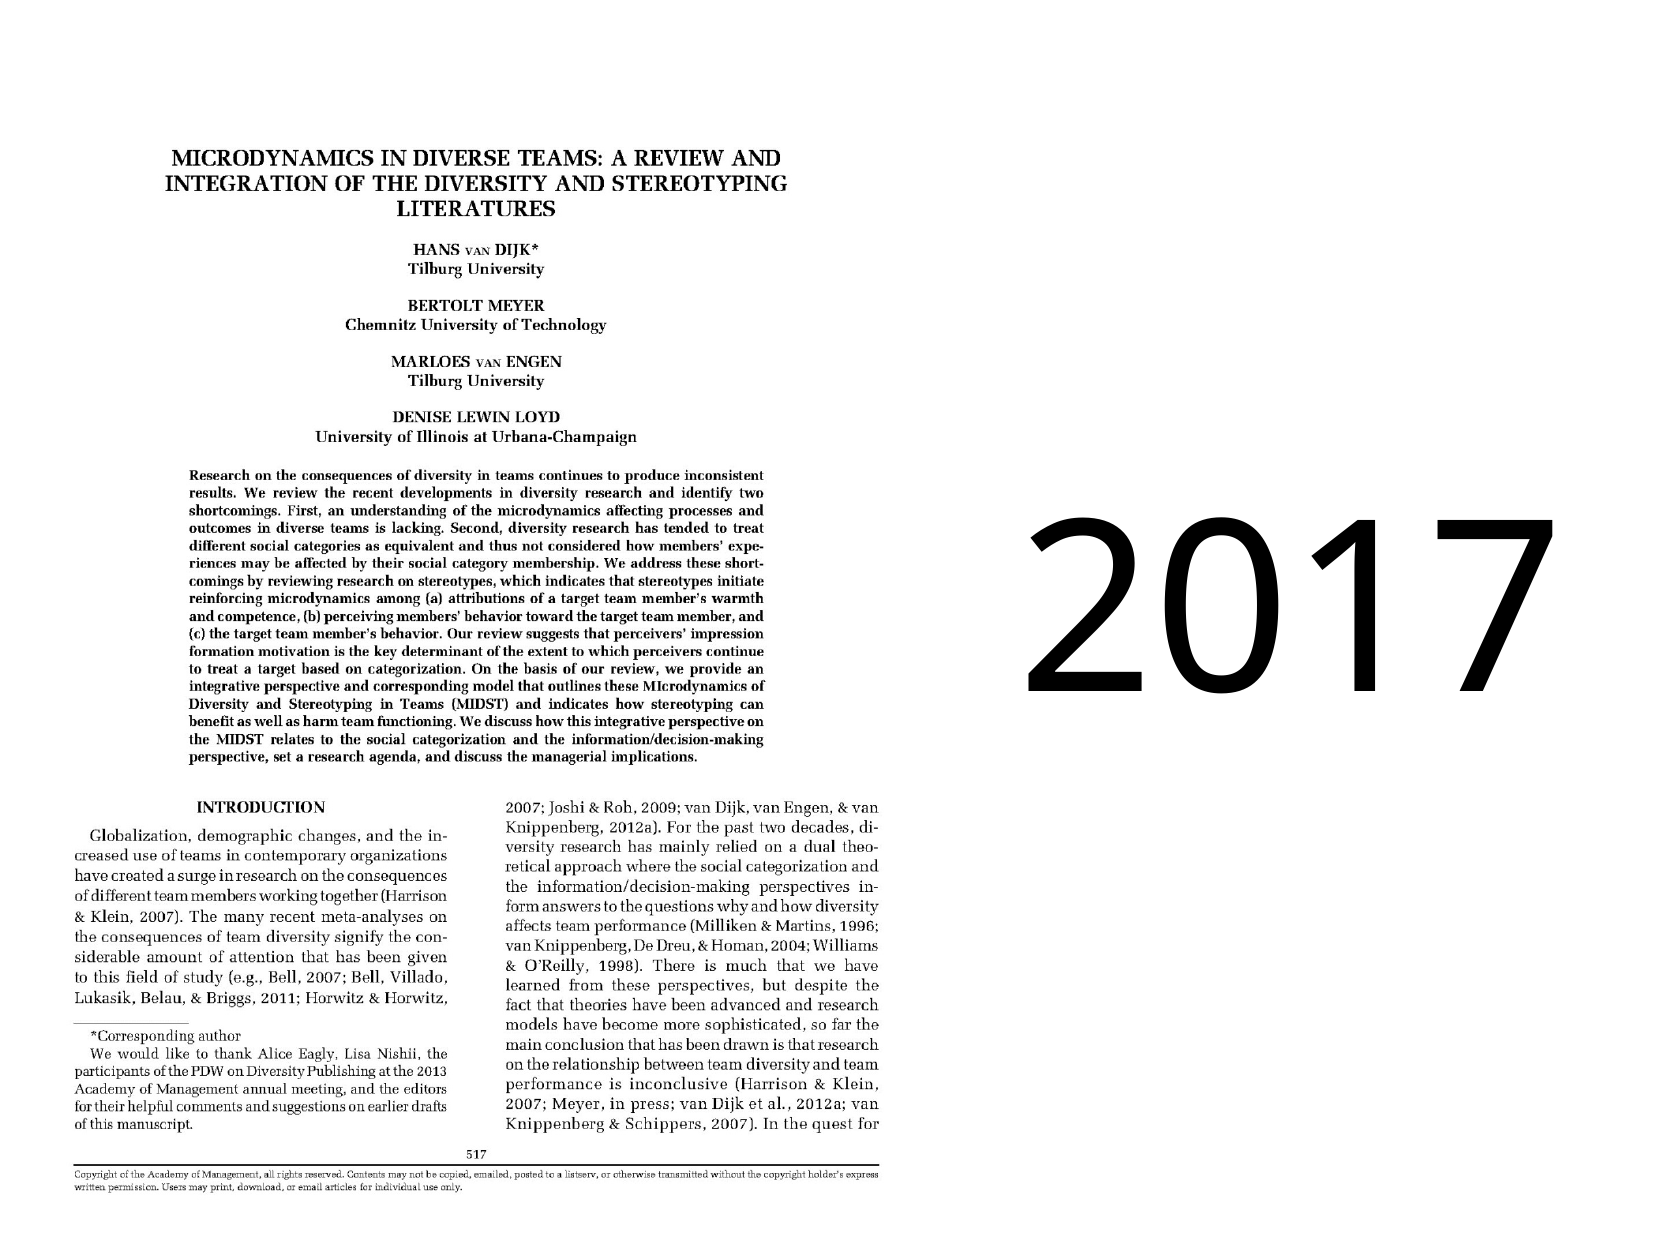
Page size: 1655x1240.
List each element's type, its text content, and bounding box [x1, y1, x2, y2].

text_box 2017 [1002, 444, 1640, 751]
picture [0, 0, 952, 1240]
